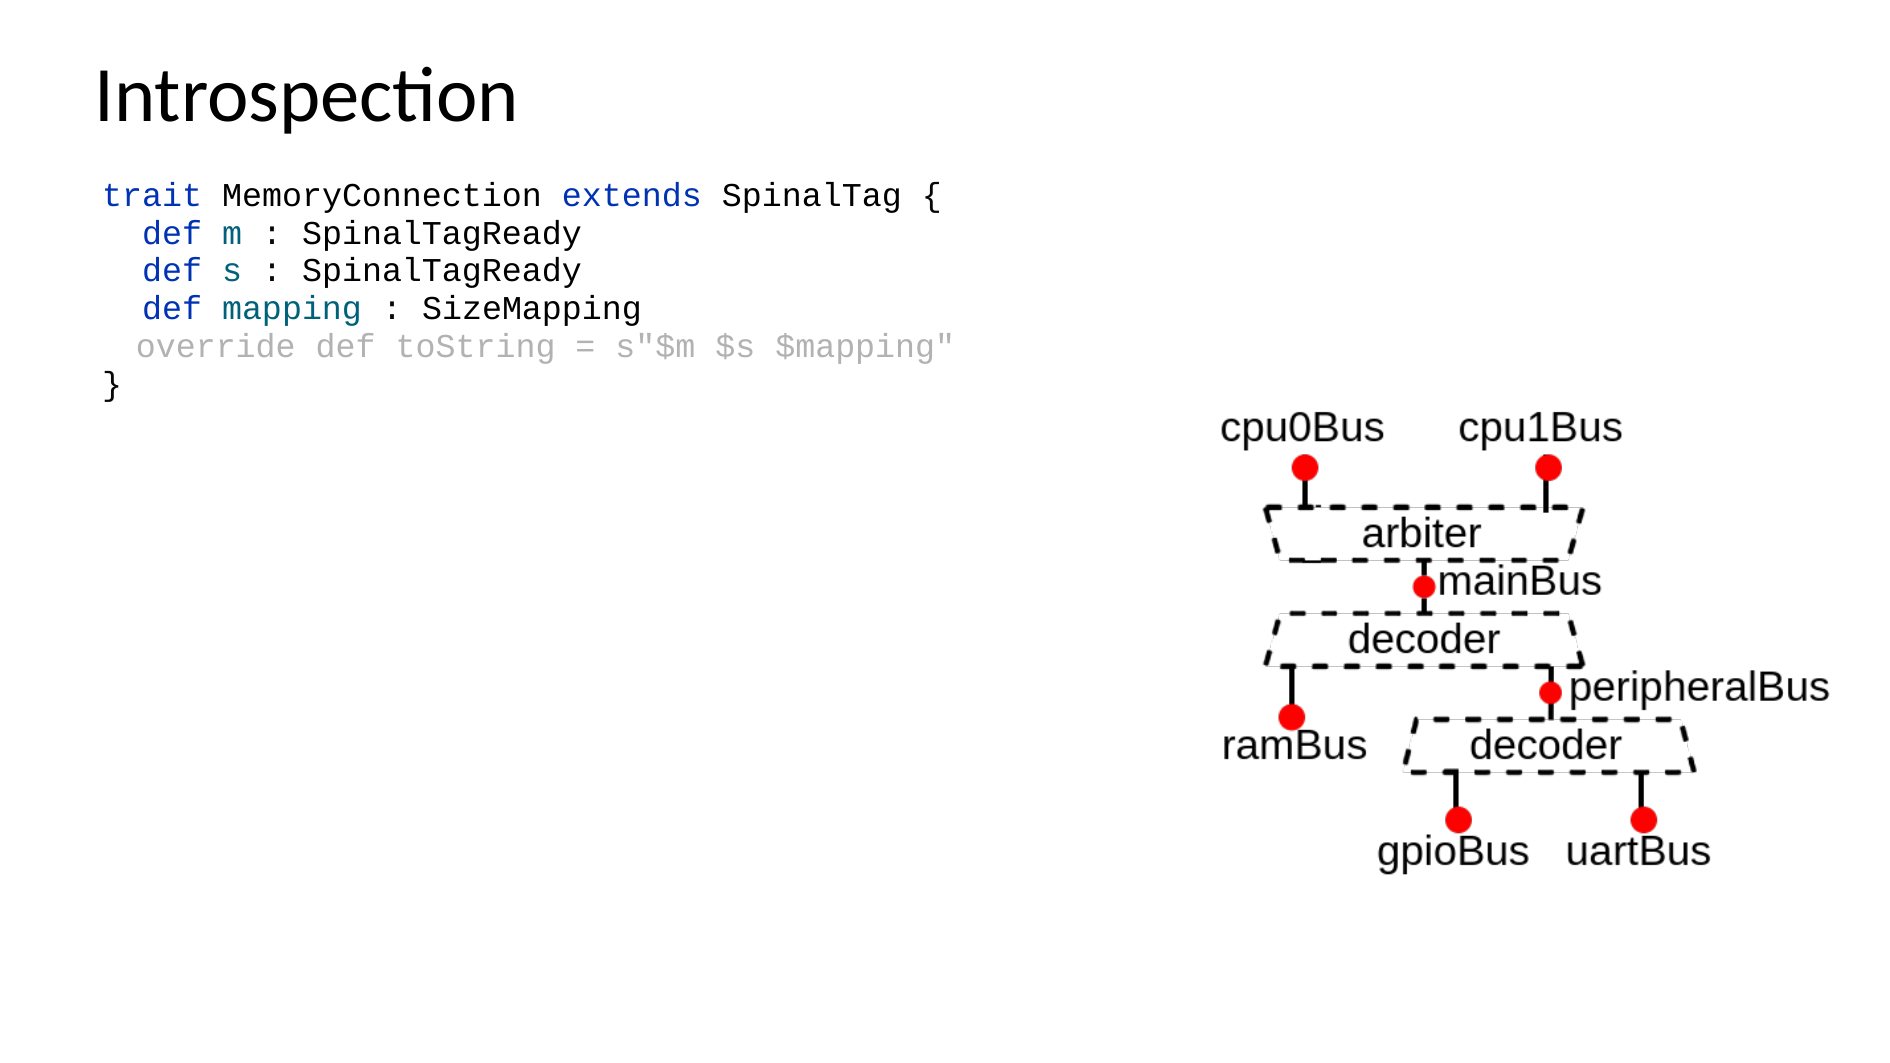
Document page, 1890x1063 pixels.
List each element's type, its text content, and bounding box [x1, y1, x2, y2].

text_box trait MemoryConnection extends SpinalTag { def m : SpinalTagReady def s : SpinalTagReady def mapping : SizeMapping override def toString = s"$m $s $mapping" } [47, 171, 1465, 451]
picture [1157, 346, 1890, 934]
title Introspection [94, 12, 1796, 191]
